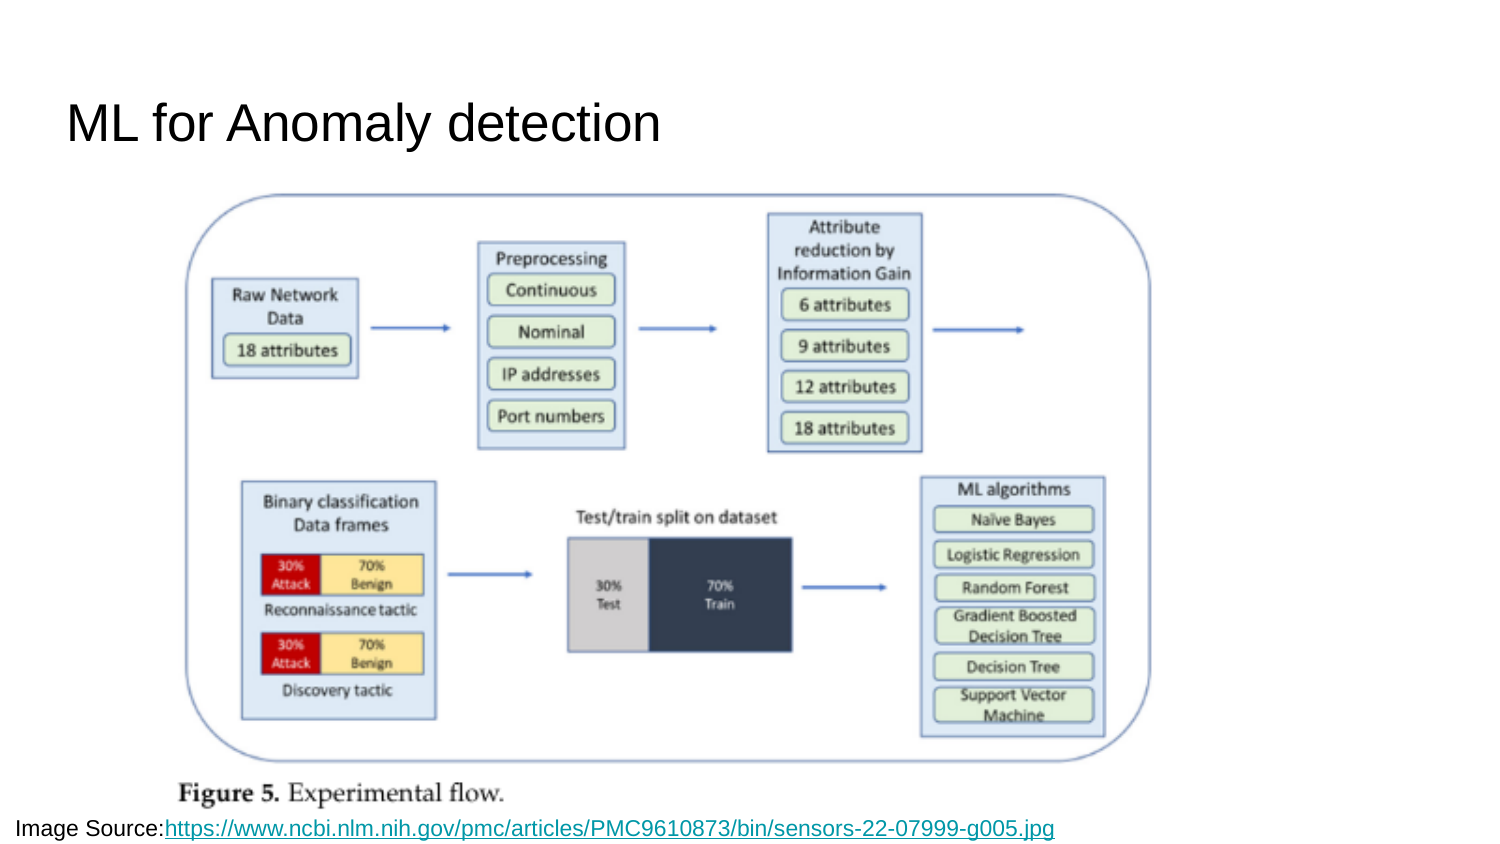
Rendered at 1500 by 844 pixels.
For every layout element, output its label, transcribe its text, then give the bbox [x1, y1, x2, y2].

text_box Image Source:https://www.ncbi.nlm.nih.gov/pmc/articles/PMC9610873/bin/sensors-22-07999-g005.jpg [0, 799, 1326, 844]
picture [163, 179, 1191, 799]
title ML for Anomaly detection [51, 72, 1449, 167]
